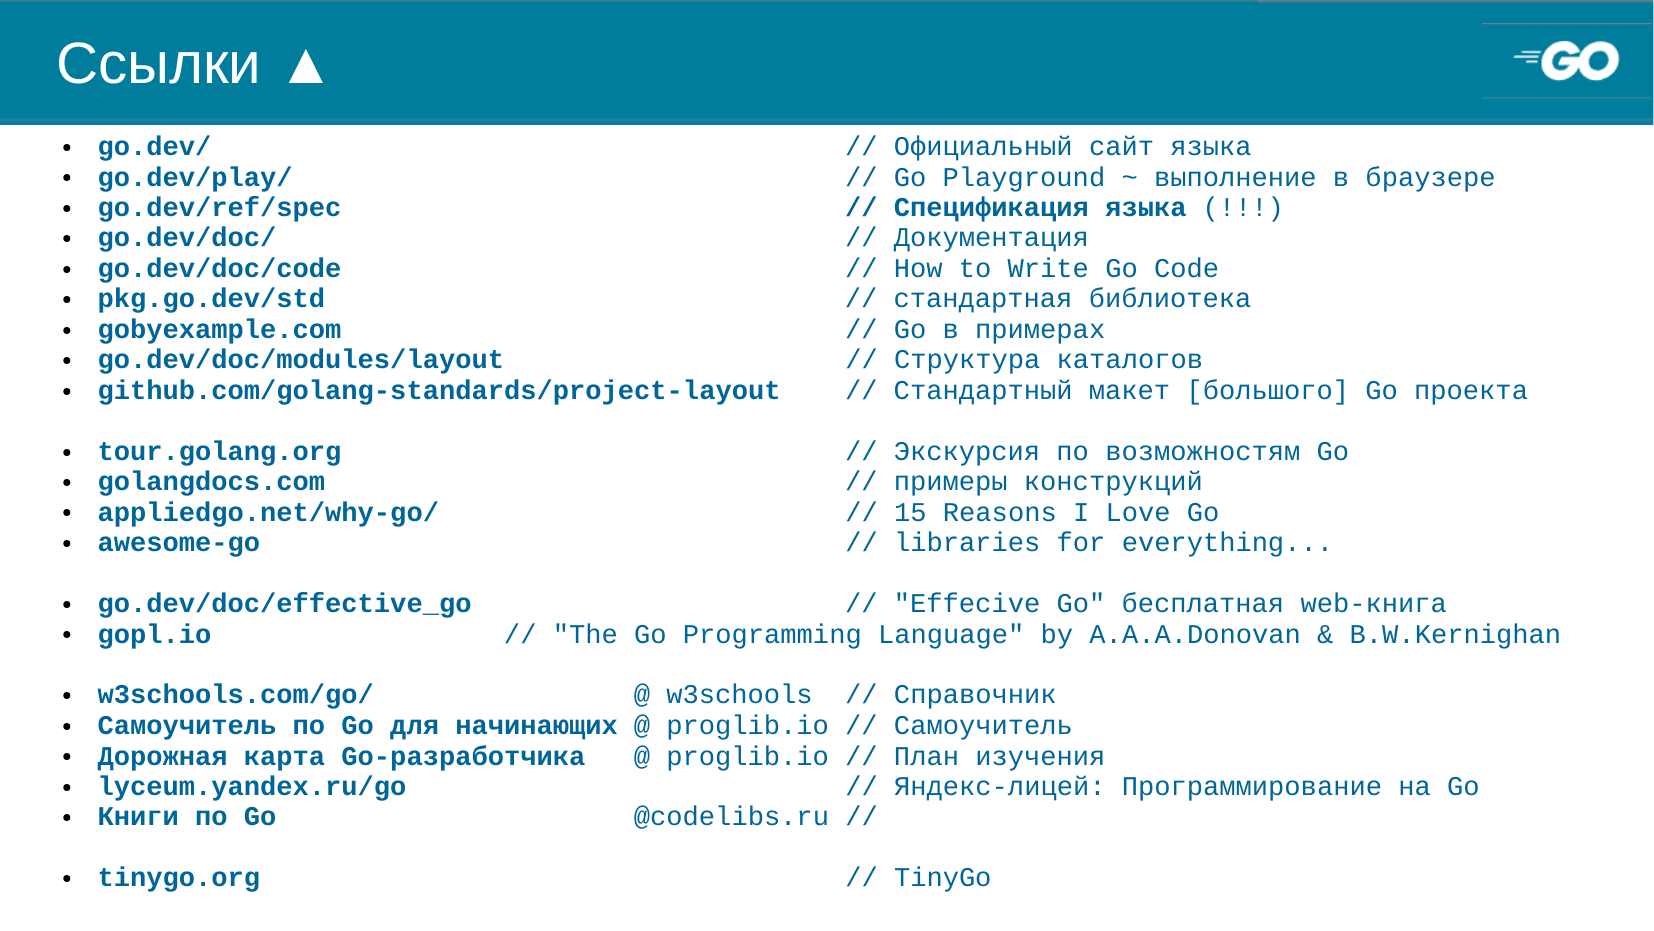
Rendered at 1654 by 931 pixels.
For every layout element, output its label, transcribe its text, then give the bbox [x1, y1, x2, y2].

text_box go.dev/ // Официальный сайт языка go.dev/play/ // Go Playground ~ выполнение в браузере go.dev/ref/spec // Спецификация языка (!!!) go.dev/doc/ // Документация go.dev/doc/code // How to Write Go Code pkg.go.dev/std // стандартная библиотека gobyexample.com // Go в примерах go.dev/doc/modules/layout // Структура каталогов github.com/golang-standards/project-layout // Стандартный макет [большого] Go проекта tour.golang.org // Экскурсия по возможностям Go golangdocs.com // примеры конструкций appliedgo.net/why-go/ // 15 Reasons I Love Go awesome-go // libraries for everything... go.dev/doc/effective_go // "Effecive Go" бесплатная web-книга gopl.io // "The Go Programming Language" by A.A.A.Donovan & B.W.Kernighan w3schools.com/go/ @ w3schools // Справочник Самоучитель по Go для начинающих @ proglib.io // Самоучитель Дорожная карта Go-разработчика @ proglib.io // План изучения lyceum.yandex.ru/go // Яндекс-лицей: Программирование на Go Книги по Go @codelibs.ru // tinygo.org // TinyGo [47, 125, 1607, 903]
text_box Ссылки ▲ [41, 23, 1495, 104]
picture [1542, 41, 1619, 81]
